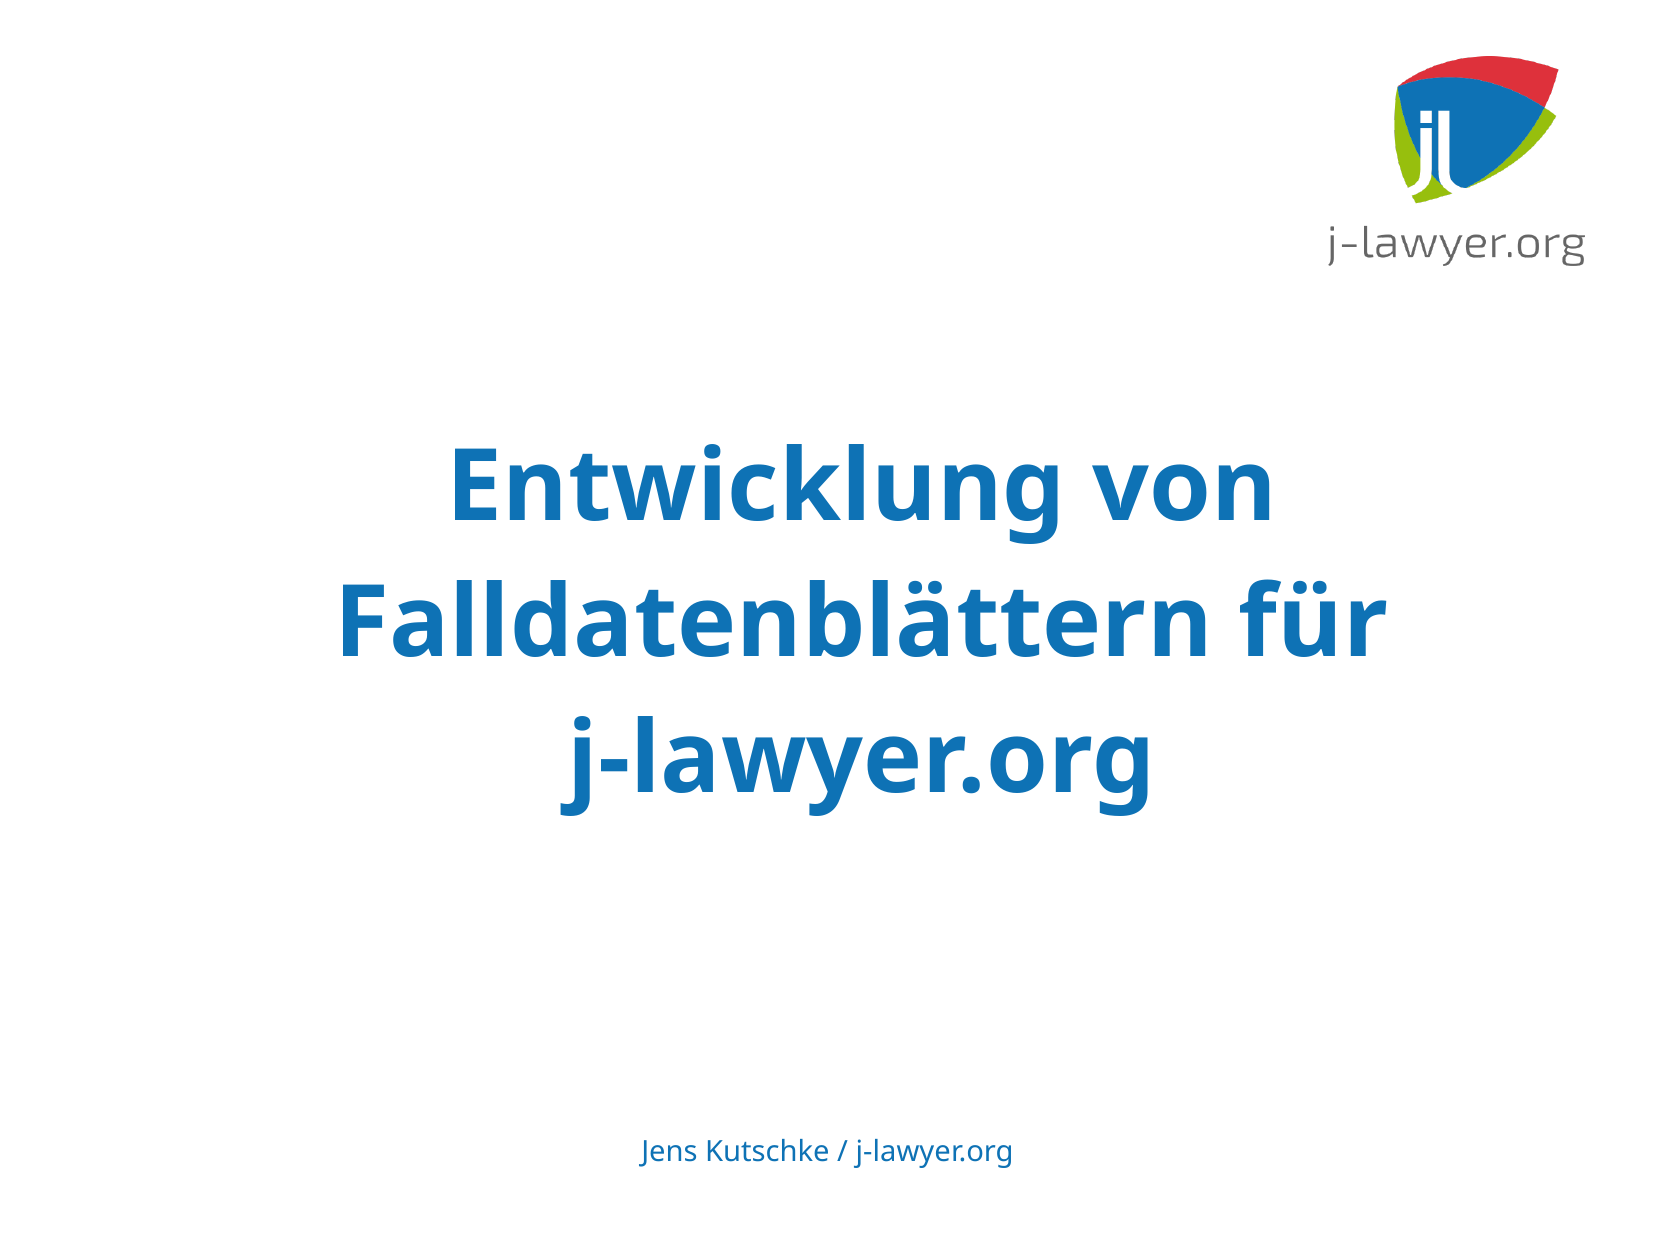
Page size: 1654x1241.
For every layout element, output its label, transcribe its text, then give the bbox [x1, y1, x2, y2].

picture [1328, 56, 1585, 266]
list Entwicklung von Falldatenblättern für j-lawyer.org [82, 413, 1571, 1010]
